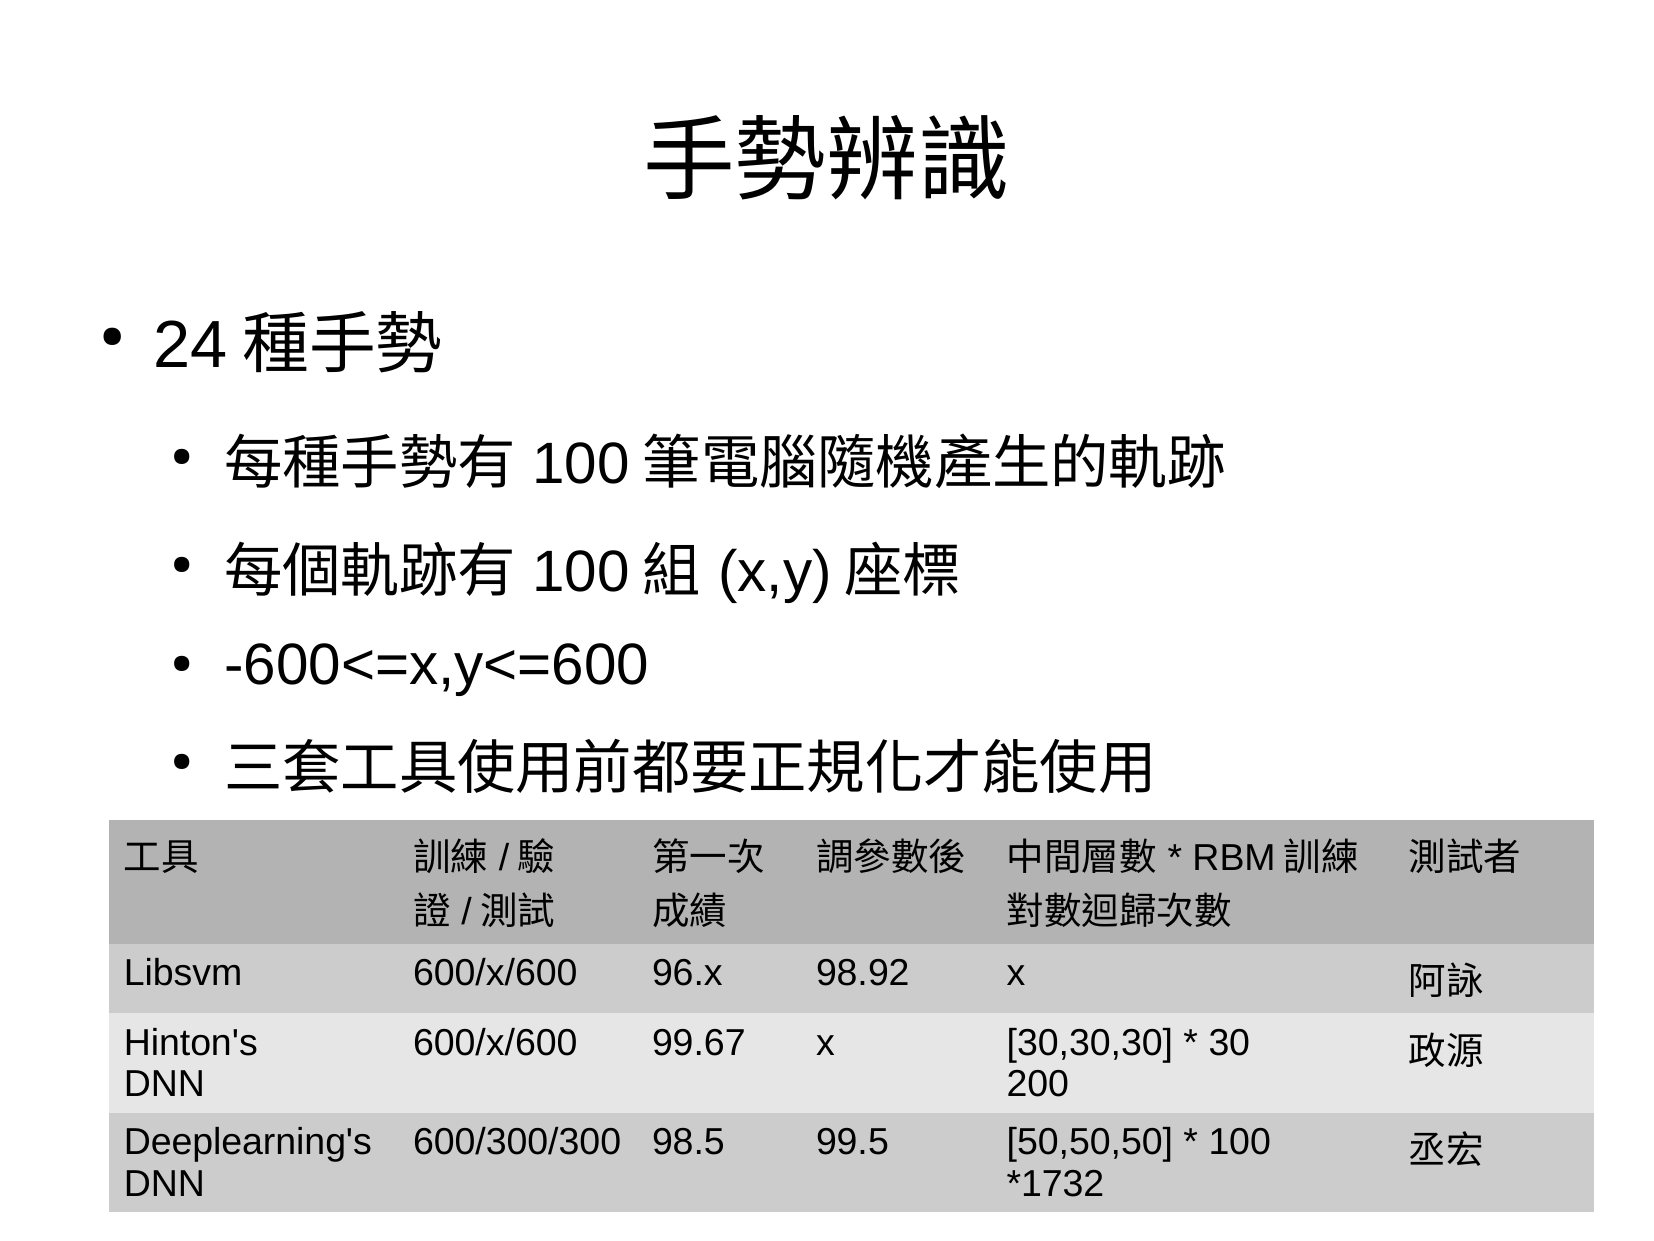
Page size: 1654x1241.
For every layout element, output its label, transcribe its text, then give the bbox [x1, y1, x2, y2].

table_cell 阿詠 [1394, 944, 1594, 1013]
table_cell Hinton's DNN [109, 1013, 398, 1113]
list 24種手勢 每種手勢有100筆電腦隨機產生的軌跡 每個軌跡有100組(x,y)座標 -600<=x,y<=600 三套工具使用前都要正規化才能使用 0<=x,y<=1 [82, 290, 1571, 1010]
table_cell [50,50,50] * 100 *1732 [992, 1113, 1394, 1212]
table_cell 99.67 [637, 1013, 801, 1113]
table_cell 600/x/600 [398, 1013, 637, 1113]
table_cell 政源 [1394, 1013, 1594, 1113]
table_cell 丞宏 [1394, 1113, 1594, 1212]
table_cell Deeplearning's DNN [109, 1113, 398, 1212]
table_cell 98.92 [801, 944, 992, 1013]
title 手勢辨識 [82, 49, 1571, 257]
table_cell 600/300/300 [398, 1113, 637, 1212]
table_header 訓練/驗證/測試 [398, 820, 637, 944]
table_cell x [801, 1013, 992, 1113]
table_cell 99.5 [801, 1113, 992, 1212]
table_header 中間層數* RBM訓練 對數迴歸次數 [992, 820, 1394, 944]
table_cell Libsvm [109, 944, 398, 1013]
table_cell 98.5 [637, 1113, 801, 1212]
table_cell 600/x/600 [398, 944, 637, 1013]
table_cell [30,30,30] * 30 200 [992, 1013, 1394, 1113]
table_header 工具 [109, 820, 398, 944]
table_header 調參數後 [801, 820, 992, 944]
table_cell 96.x [637, 944, 801, 1013]
table_cell x [992, 944, 1394, 1013]
table_header 第一次成績 [637, 820, 801, 944]
table_header 測試者 [1394, 820, 1594, 944]
